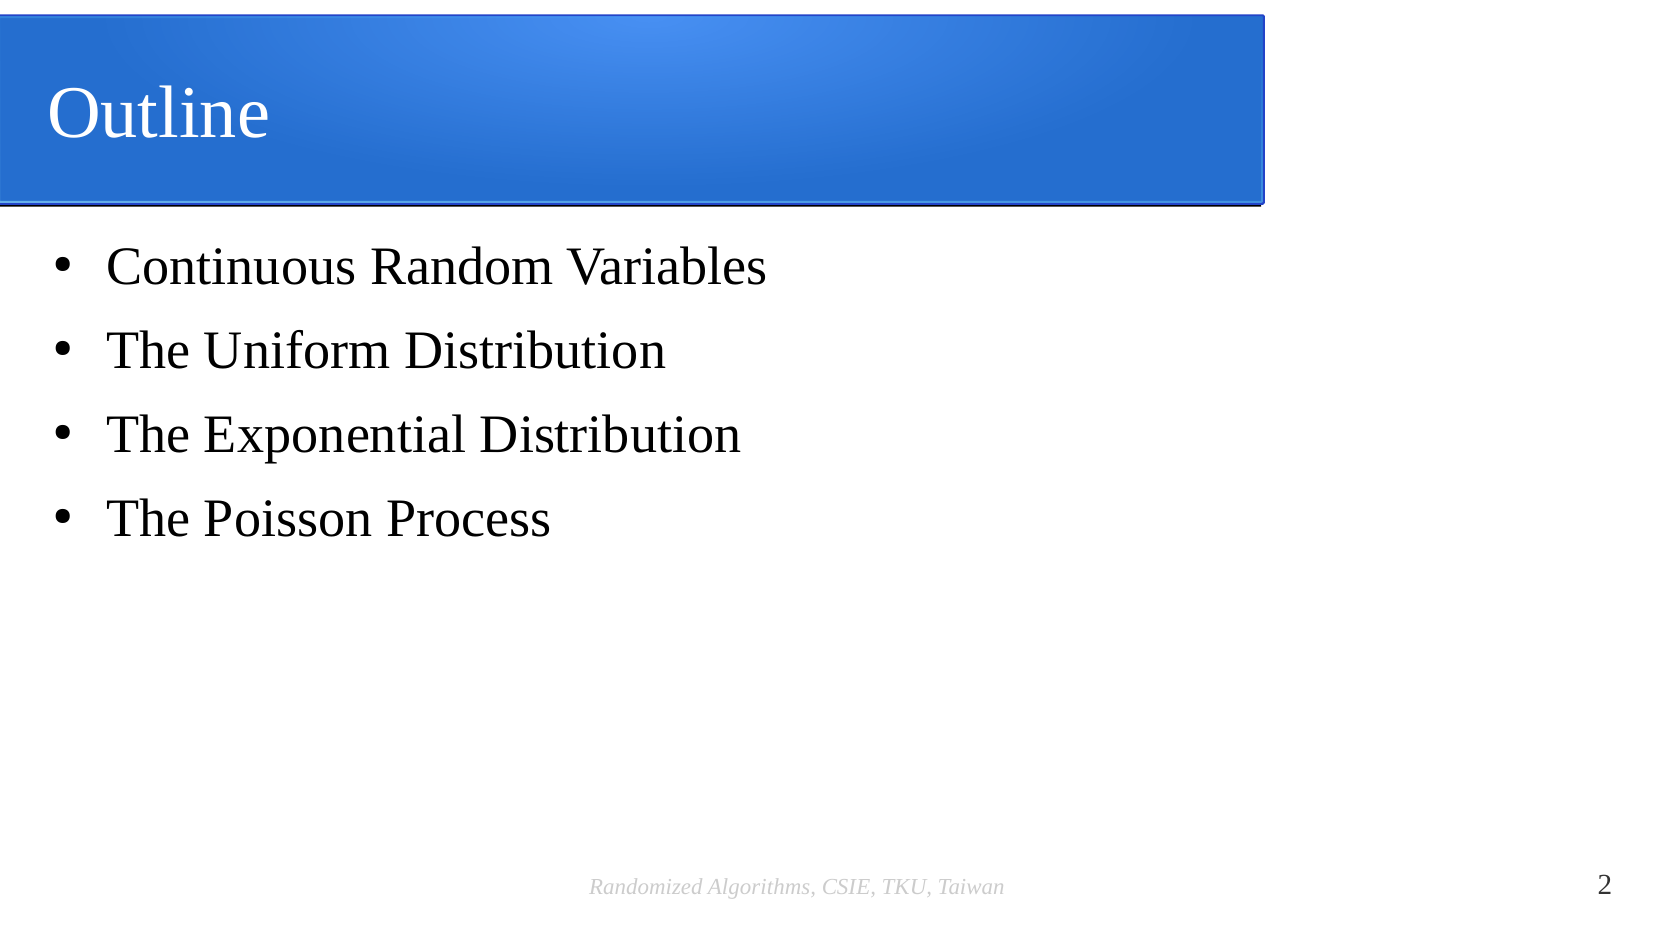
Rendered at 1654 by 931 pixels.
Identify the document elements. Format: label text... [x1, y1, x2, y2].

title Outline [47, 35, 1199, 189]
list Continuous Random Variables The Uniform Distribution The Exponential Distribution The Poisson Process [35, 236, 1524, 776]
